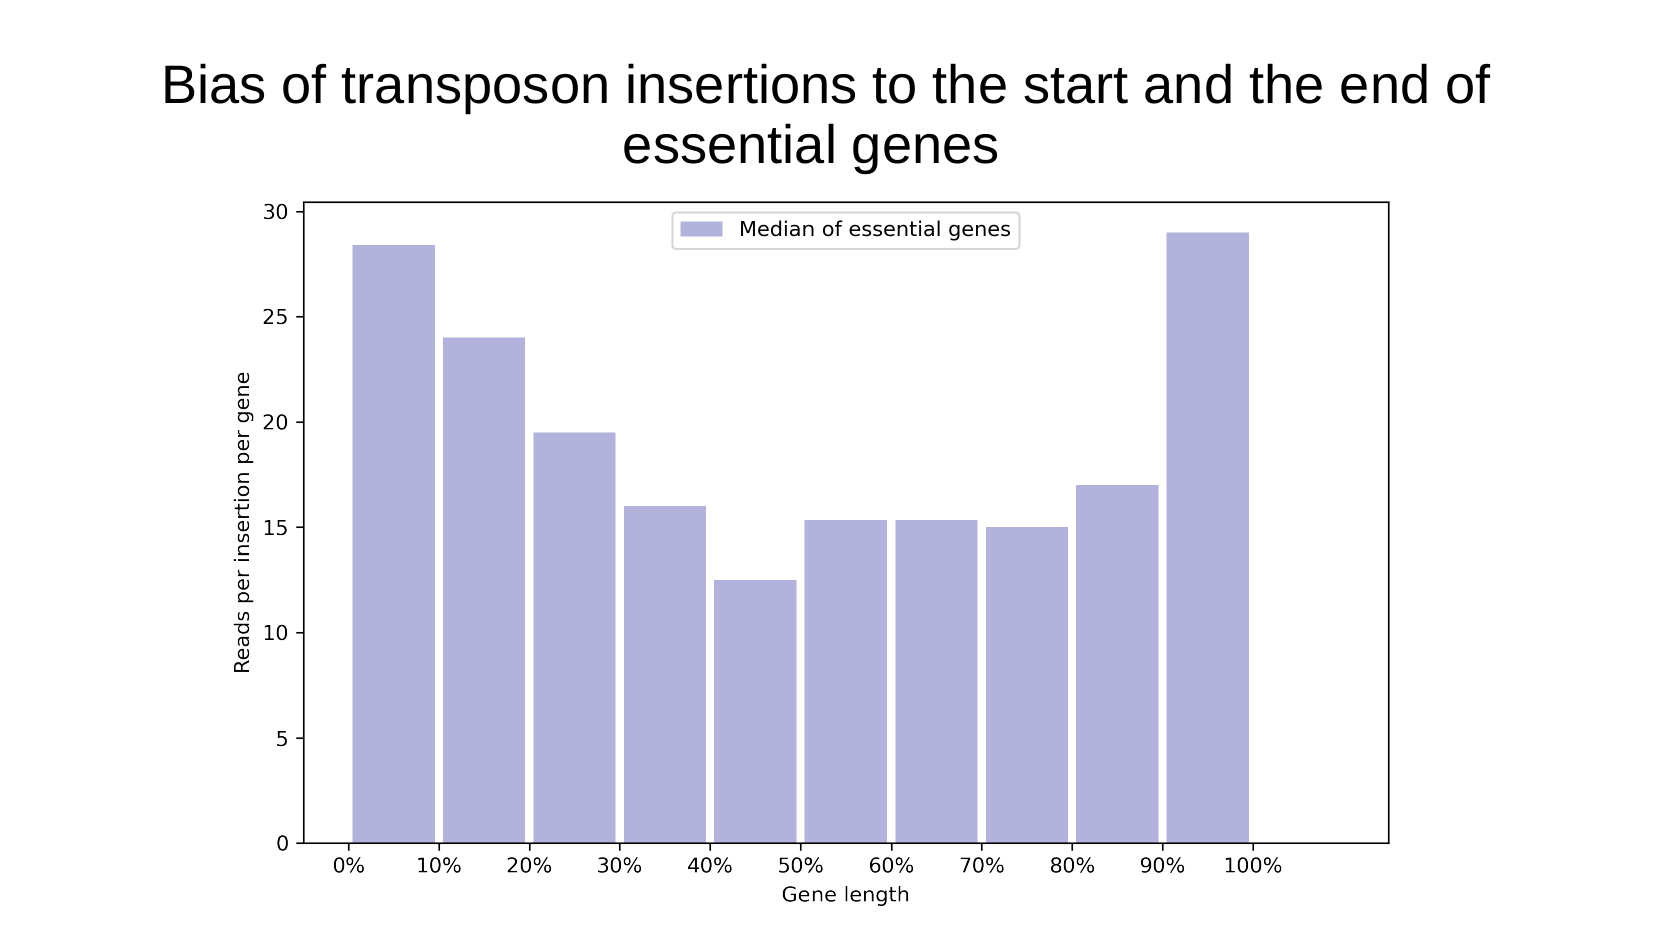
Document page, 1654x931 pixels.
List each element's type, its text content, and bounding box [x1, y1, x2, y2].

picture [210, 179, 1411, 930]
title Bias of transposon insertions to the start and the end of essential genes [82, 37, 1571, 193]
